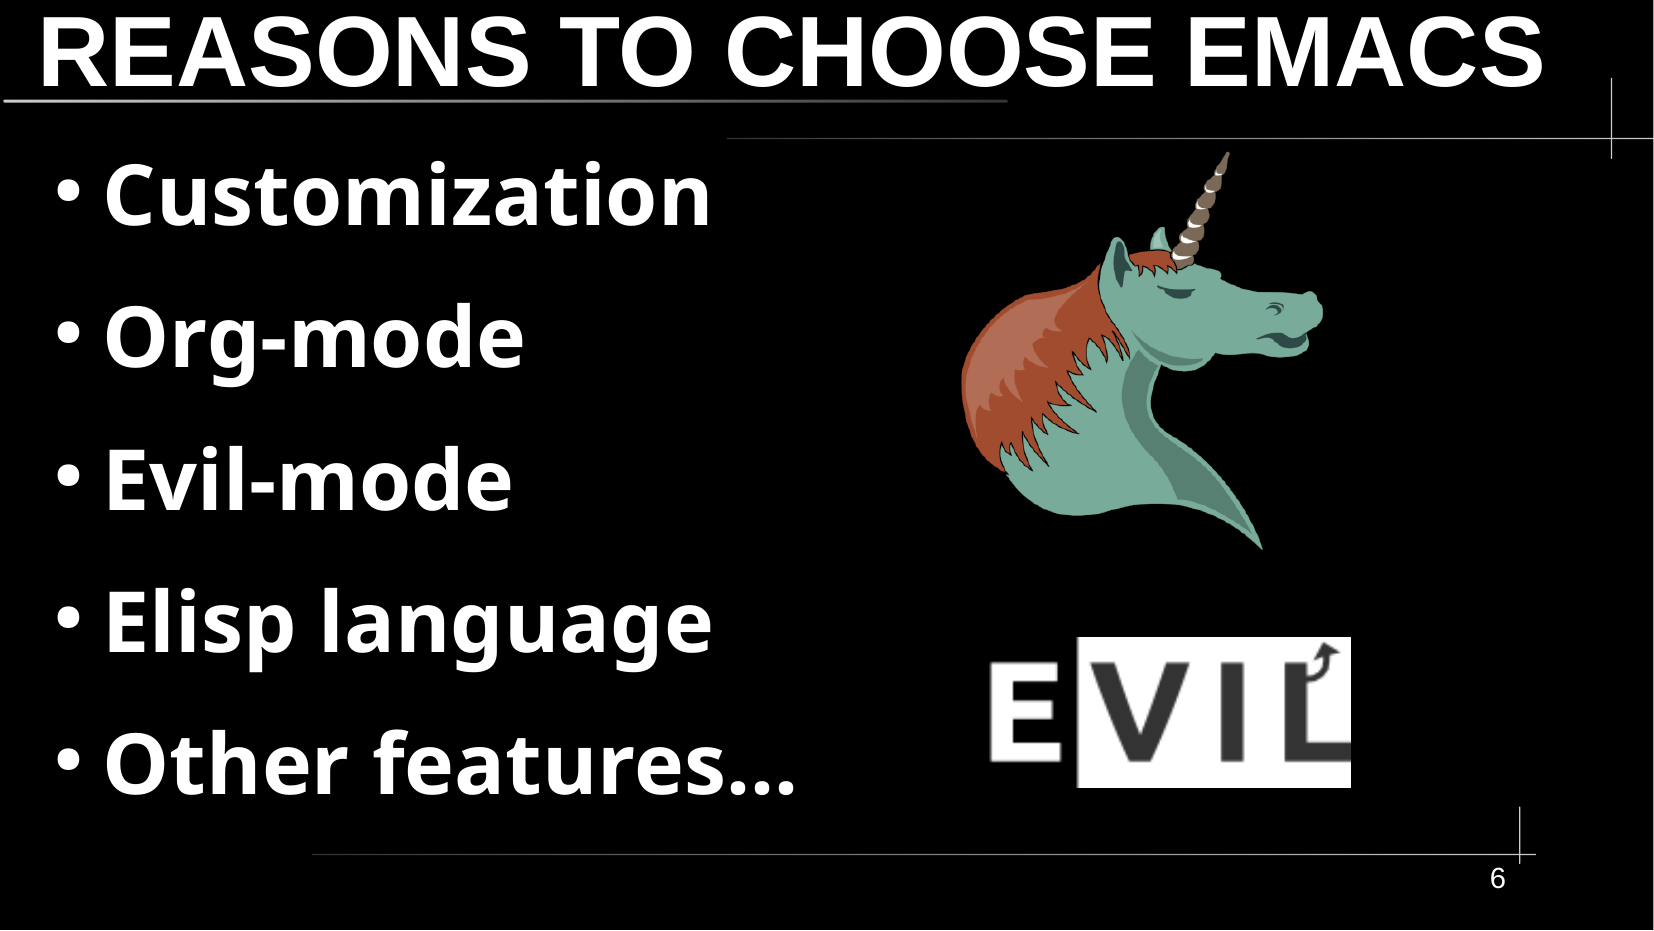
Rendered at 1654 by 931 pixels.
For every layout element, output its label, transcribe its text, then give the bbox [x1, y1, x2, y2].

list Customization Org-mode Evil-mode Elisp language Other features... [37, 135, 1576, 826]
title REASONS TO CHOOSE EMACS [37, 0, 1603, 113]
picture [969, 637, 1351, 788]
picture [937, 113, 1351, 562]
